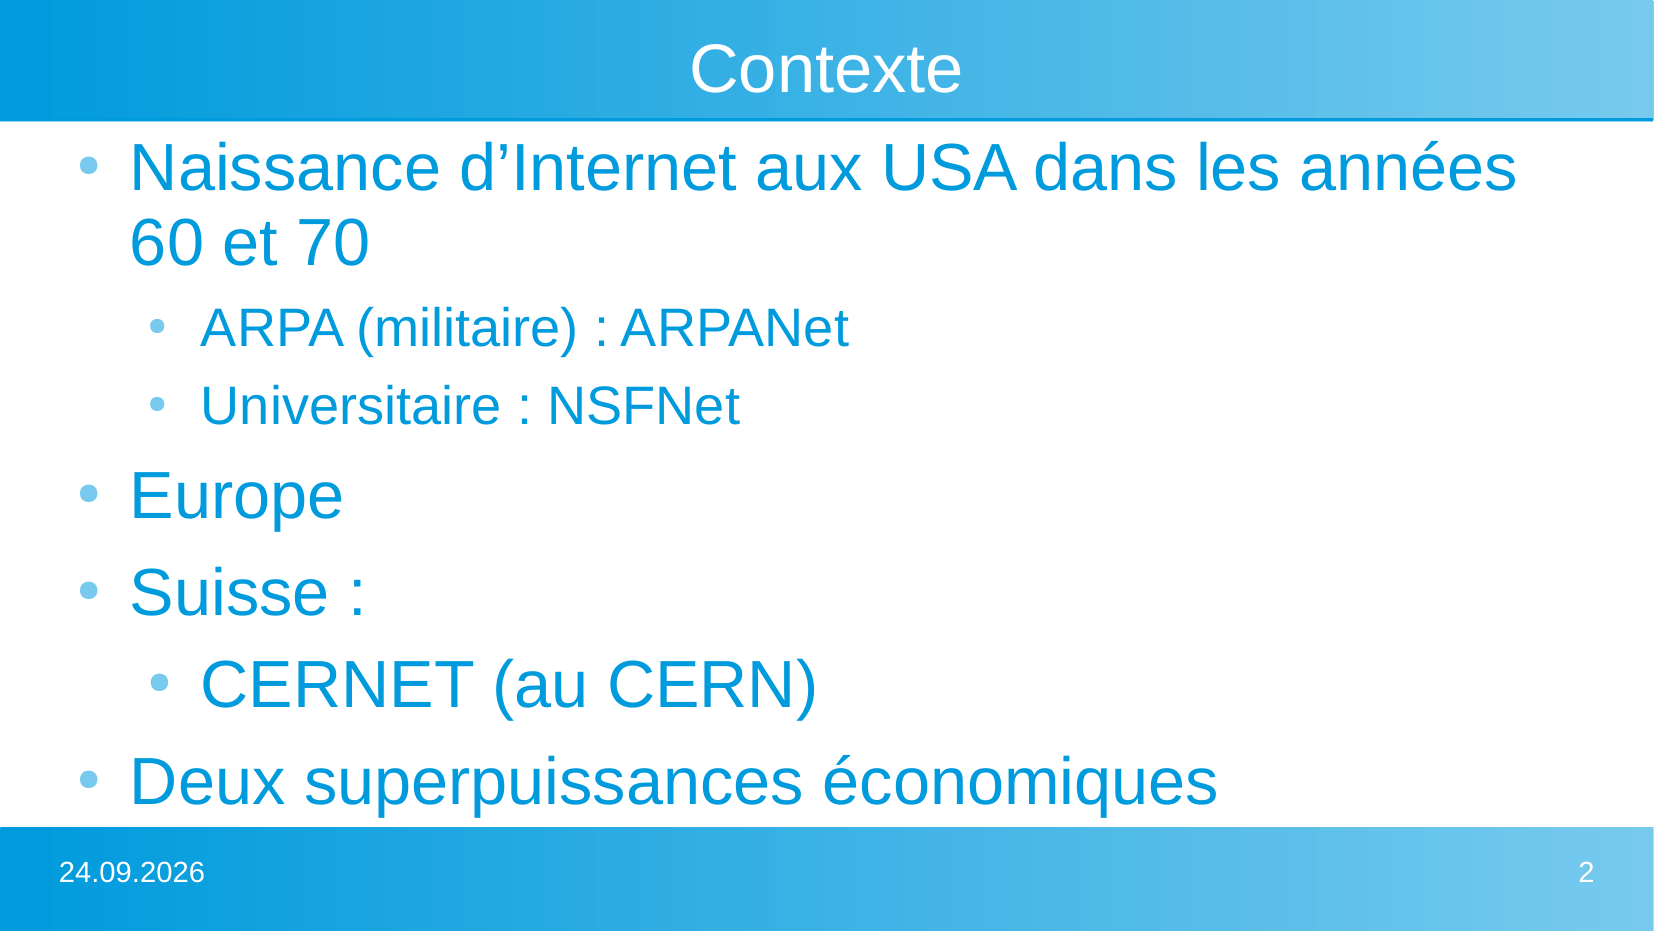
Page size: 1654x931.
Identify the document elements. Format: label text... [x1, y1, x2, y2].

list Naissance d’Internet aux USA dans les années 60 et 70 ARPA (militaire) : ARPANet Universitaire : NSFNet Europe Suisse : CERNET (au CERN) Deux superpuissances économiques [59, 129, 1595, 721]
title Contexte [59, 29, 1595, 108]
